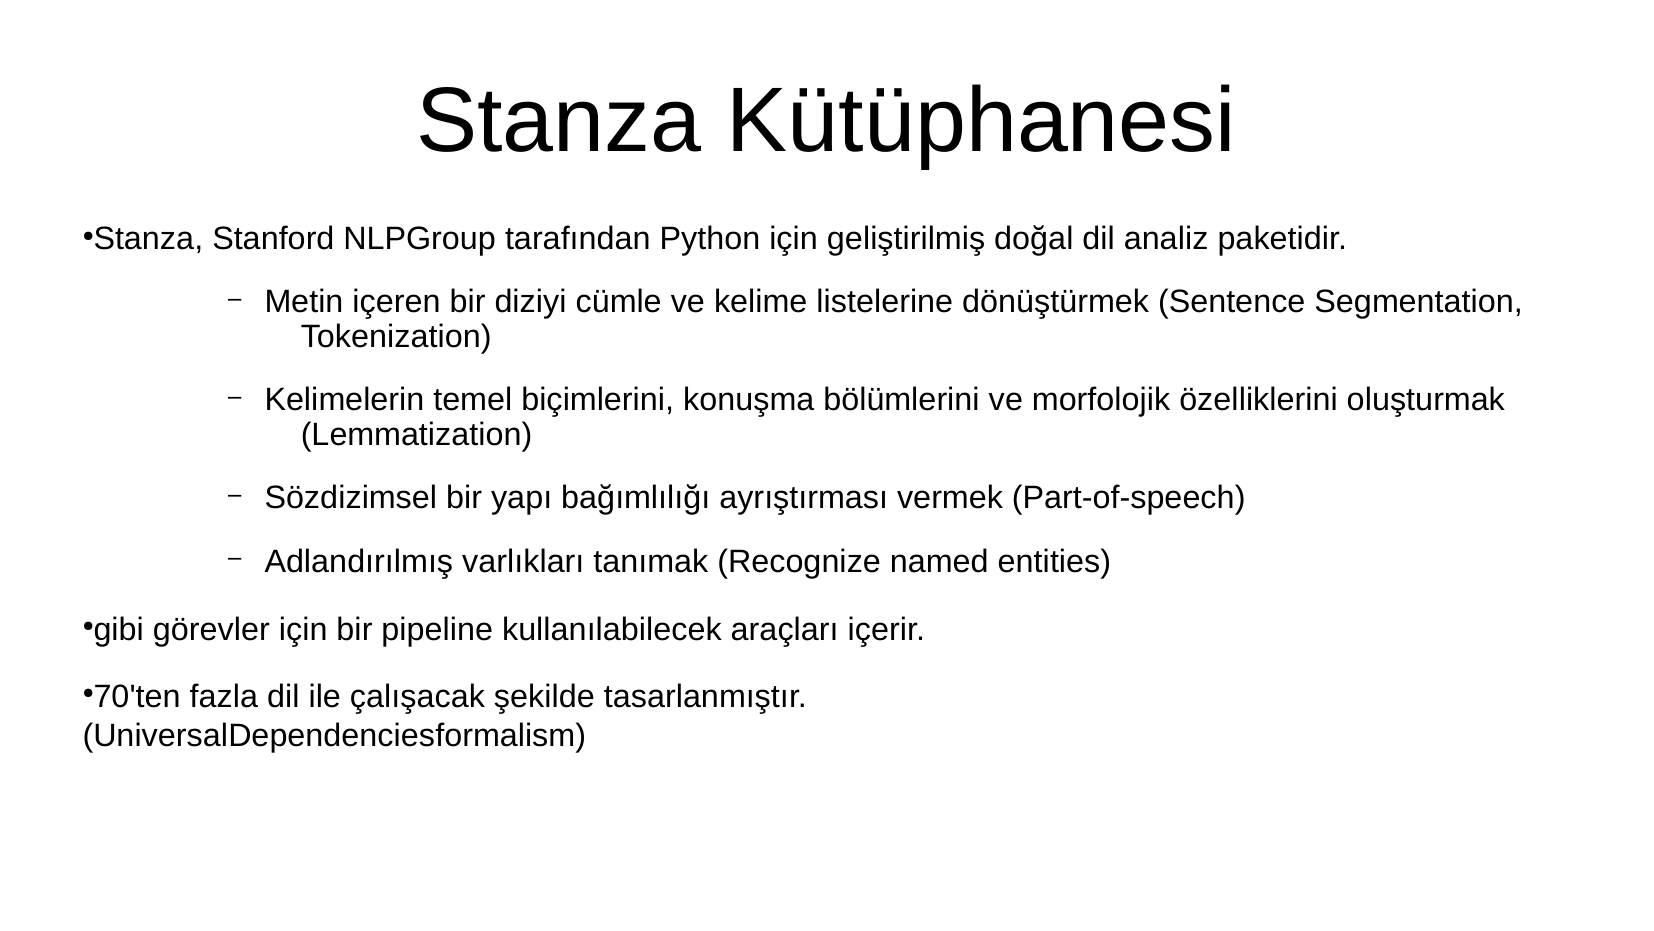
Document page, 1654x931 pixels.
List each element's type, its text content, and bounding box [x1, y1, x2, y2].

title Stanza Kütüphanesi [82, 37, 1571, 193]
list Stanza, Stanford NLP Group tarafından Python için geliştirilmiş doğal dil analiz paketidir. Metin içeren bir diziyi cümle ve kelime listelerine dönüştürmek (Sentence Segmentation, Tokenization) Kelimelerin temel biçimlerini, konuşma bölümlerini ve morfolojik özelliklerini oluşturmak (Lemmatization) Sözdizimsel bir yapı bağımlılığı ayrıştırması vermek (Part-of-speech) Adlandırılmış varlıkları tanımak (Recognize named entities) gibi görevler için bir pipeline kullanılabilecek araçları içerir. 70'ten fazla dil ile çalışacak şekilde tasarlanmıştır. (Universal Dependencies formalism) [82, 217, 1571, 758]
